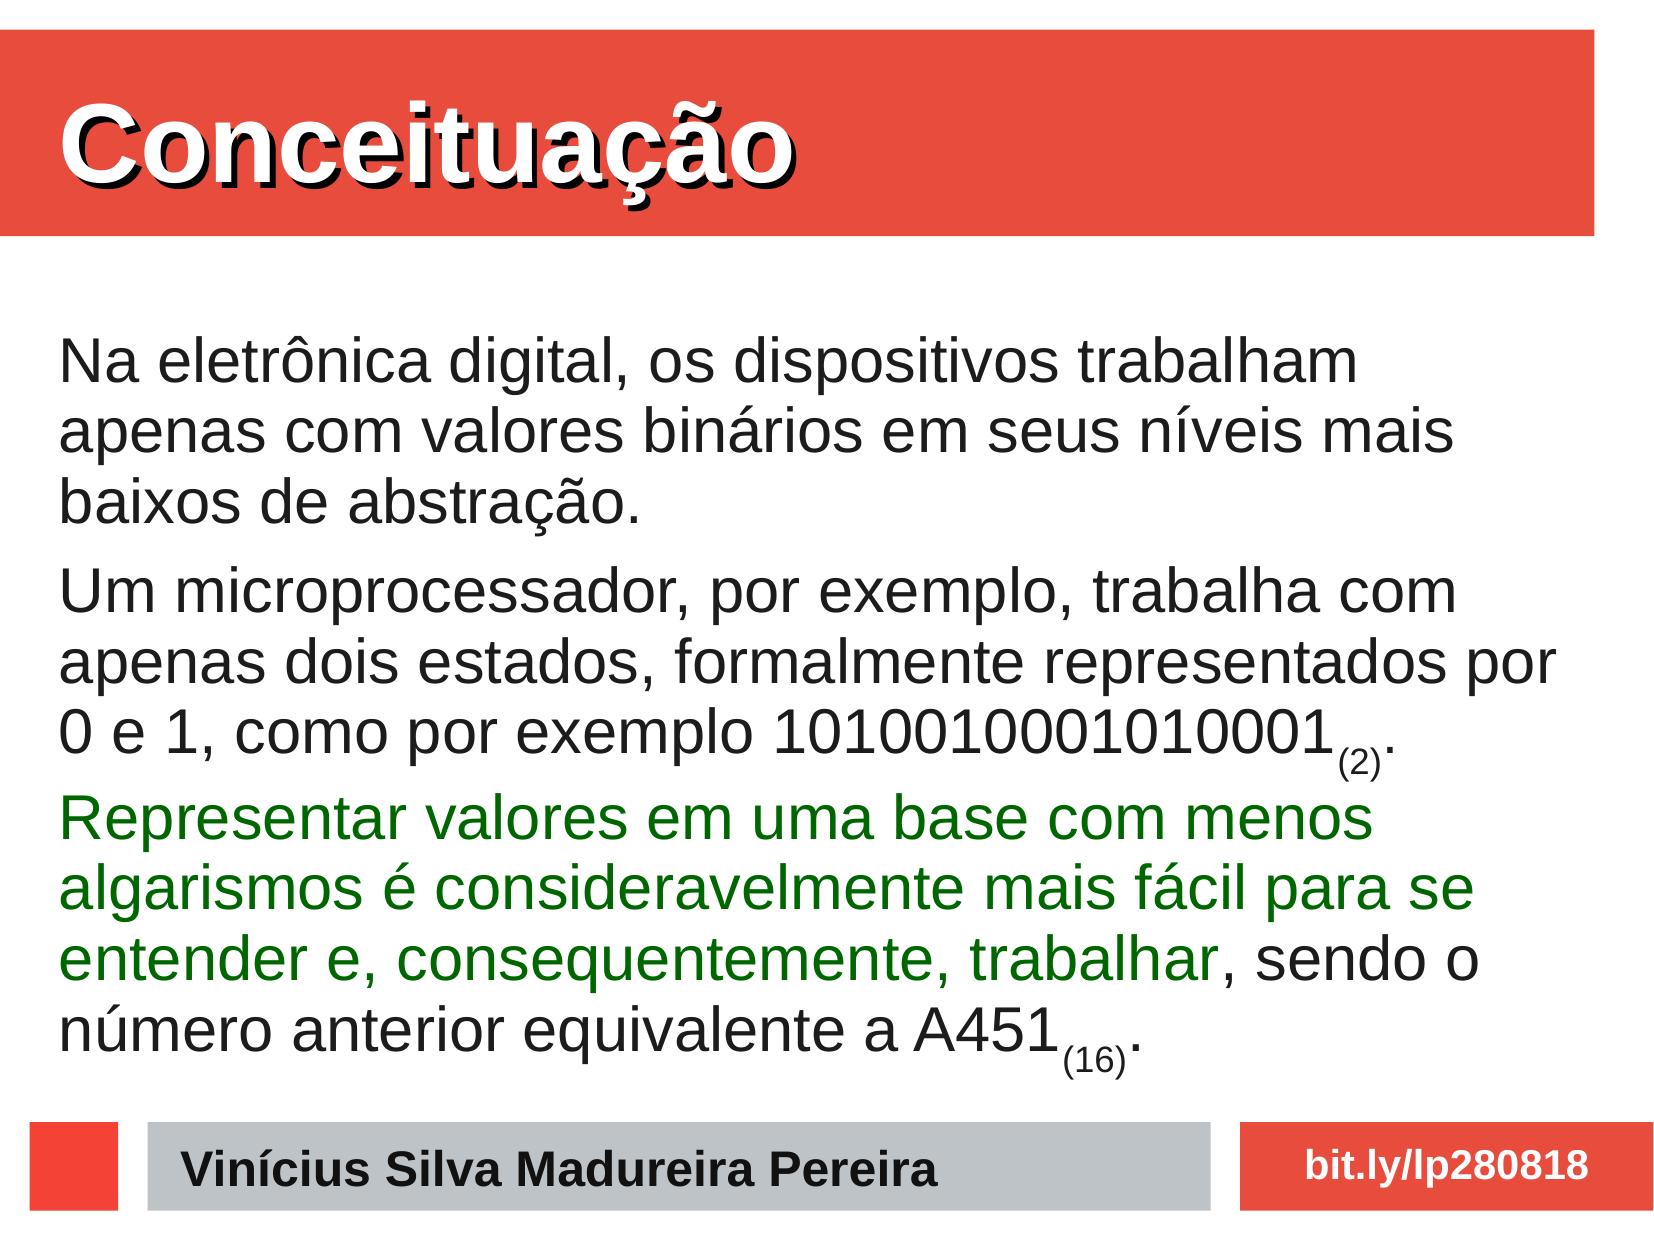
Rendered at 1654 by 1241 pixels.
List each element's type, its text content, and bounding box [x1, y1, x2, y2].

text_box bit.ly/lp280818 [1228, 1134, 1654, 1205]
text_box Vinícius Silva Madureira Pereira [165, 1133, 1170, 1205]
title Conceituação [59, 59, 1595, 207]
list Na eletrônica digital, os dispositivos trabalham apenas com valores binários em seus níveis mais baixos de abstração. Um microprocessador, por exemplo, trabalha com apenas dois estados, formalmente representados por 0 e 1, como por exemplo 1010010001010001(2). Representar valores em uma base com menos algarismos é consideravelmente mais fácil para se entender e, consequentemente, trabalhar, sendo o número anterior equivalente a A451(16). [59, 324, 1565, 1093]
